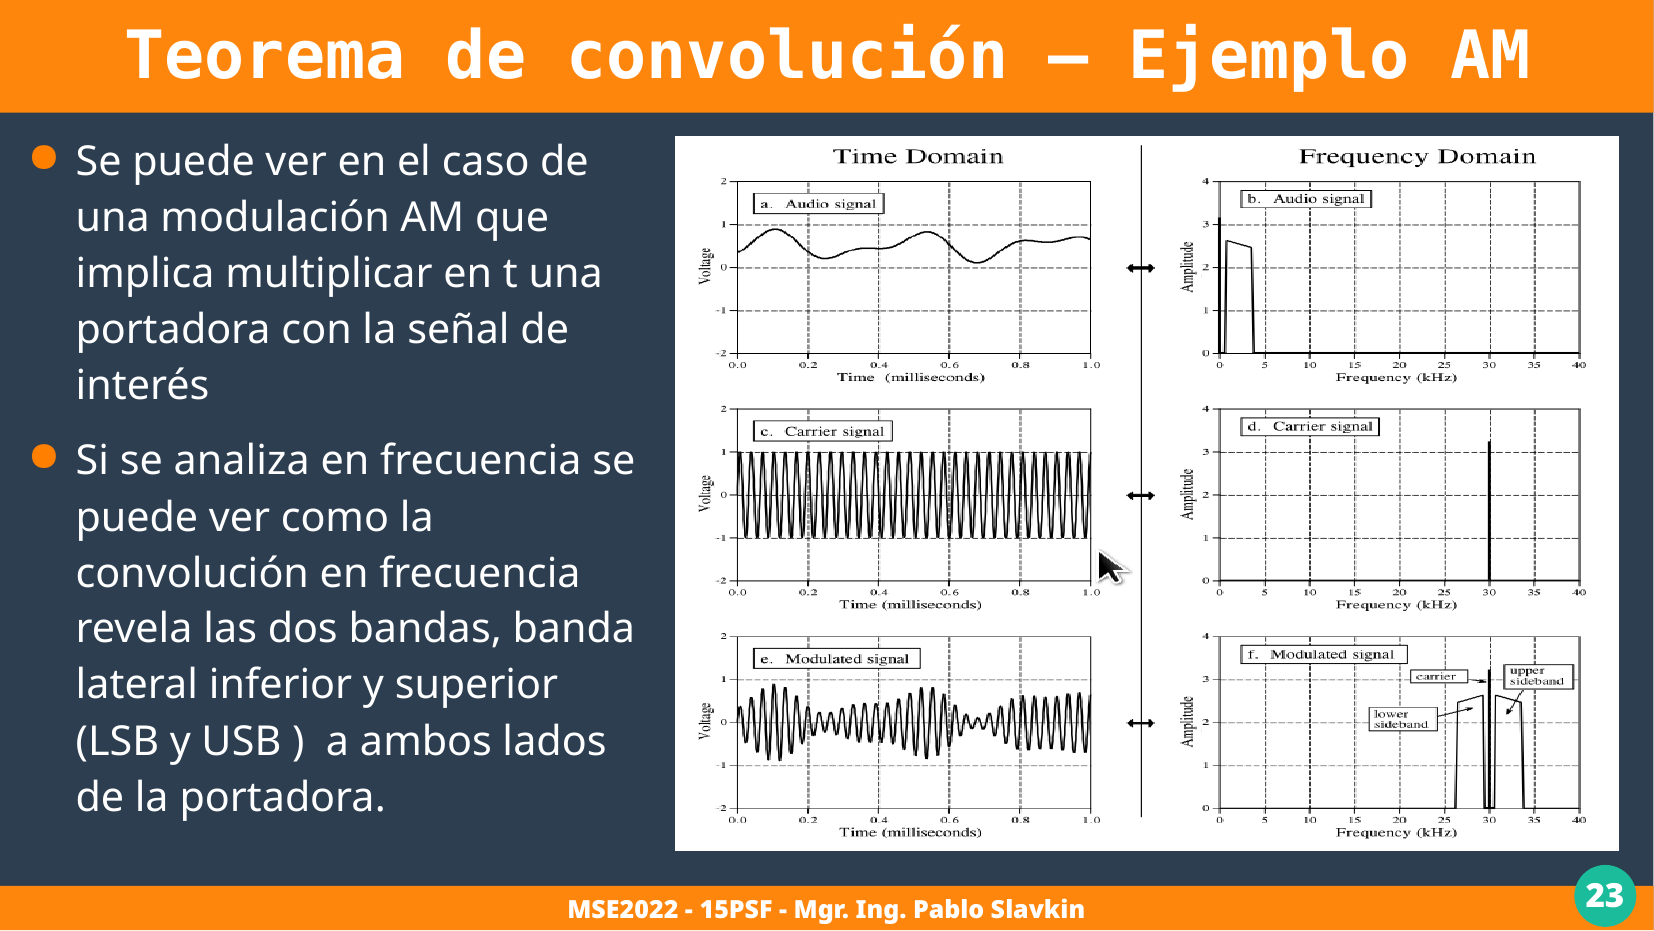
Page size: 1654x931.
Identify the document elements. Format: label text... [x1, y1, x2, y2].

picture [675, 136, 1619, 851]
title Teorema de convolución – Ejemplo AM [124, 16, 1625, 113]
list Se puede ver en el caso de una modulación AM que implica multiplicar en t una portadora con la señal de interés Si se analiza en frecuencia se puede ver como la convolución en frecuencia revela las dos bandas, banda lateral inferior y superior (LSB y USB ) a ambos lados de la portadora. [11, 131, 638, 863]
